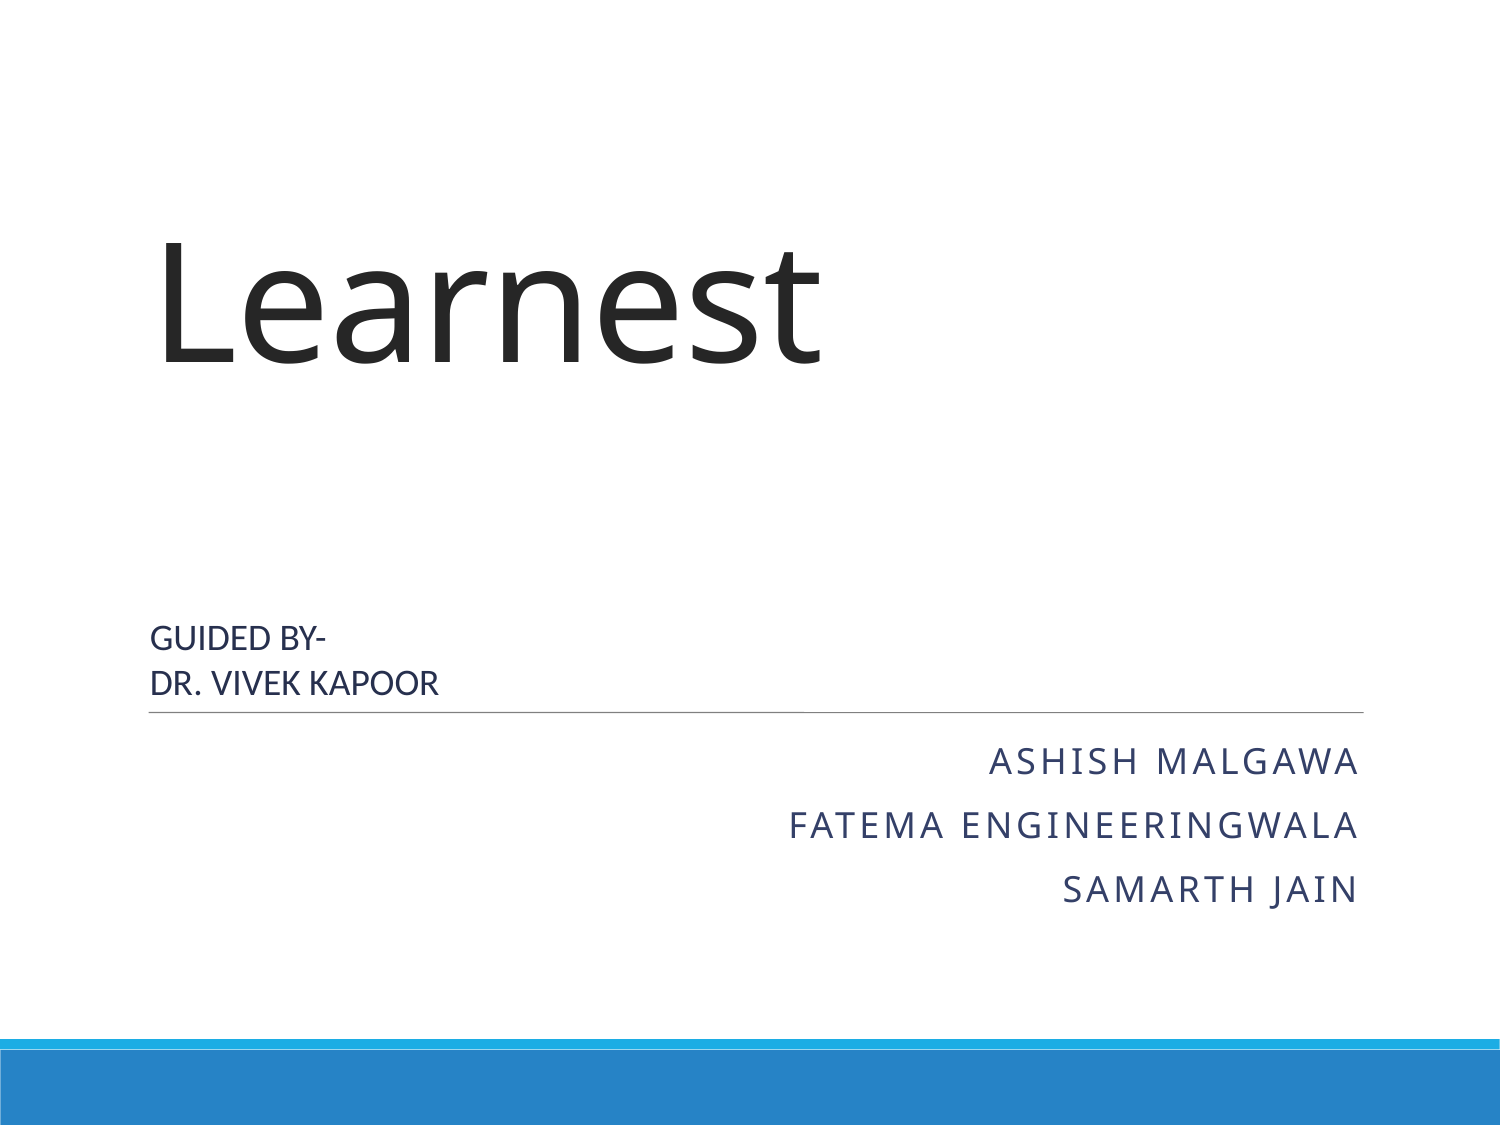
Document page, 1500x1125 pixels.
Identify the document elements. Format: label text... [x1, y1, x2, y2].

title Learnest [135, 124, 1314, 405]
subtitle Ashish malgawa Fatema Engineeringwala Samarth Jain [135, 730, 1373, 919]
text_box GUIDED BY- DR. VIVEK KAPOOR [135, 605, 677, 711]
